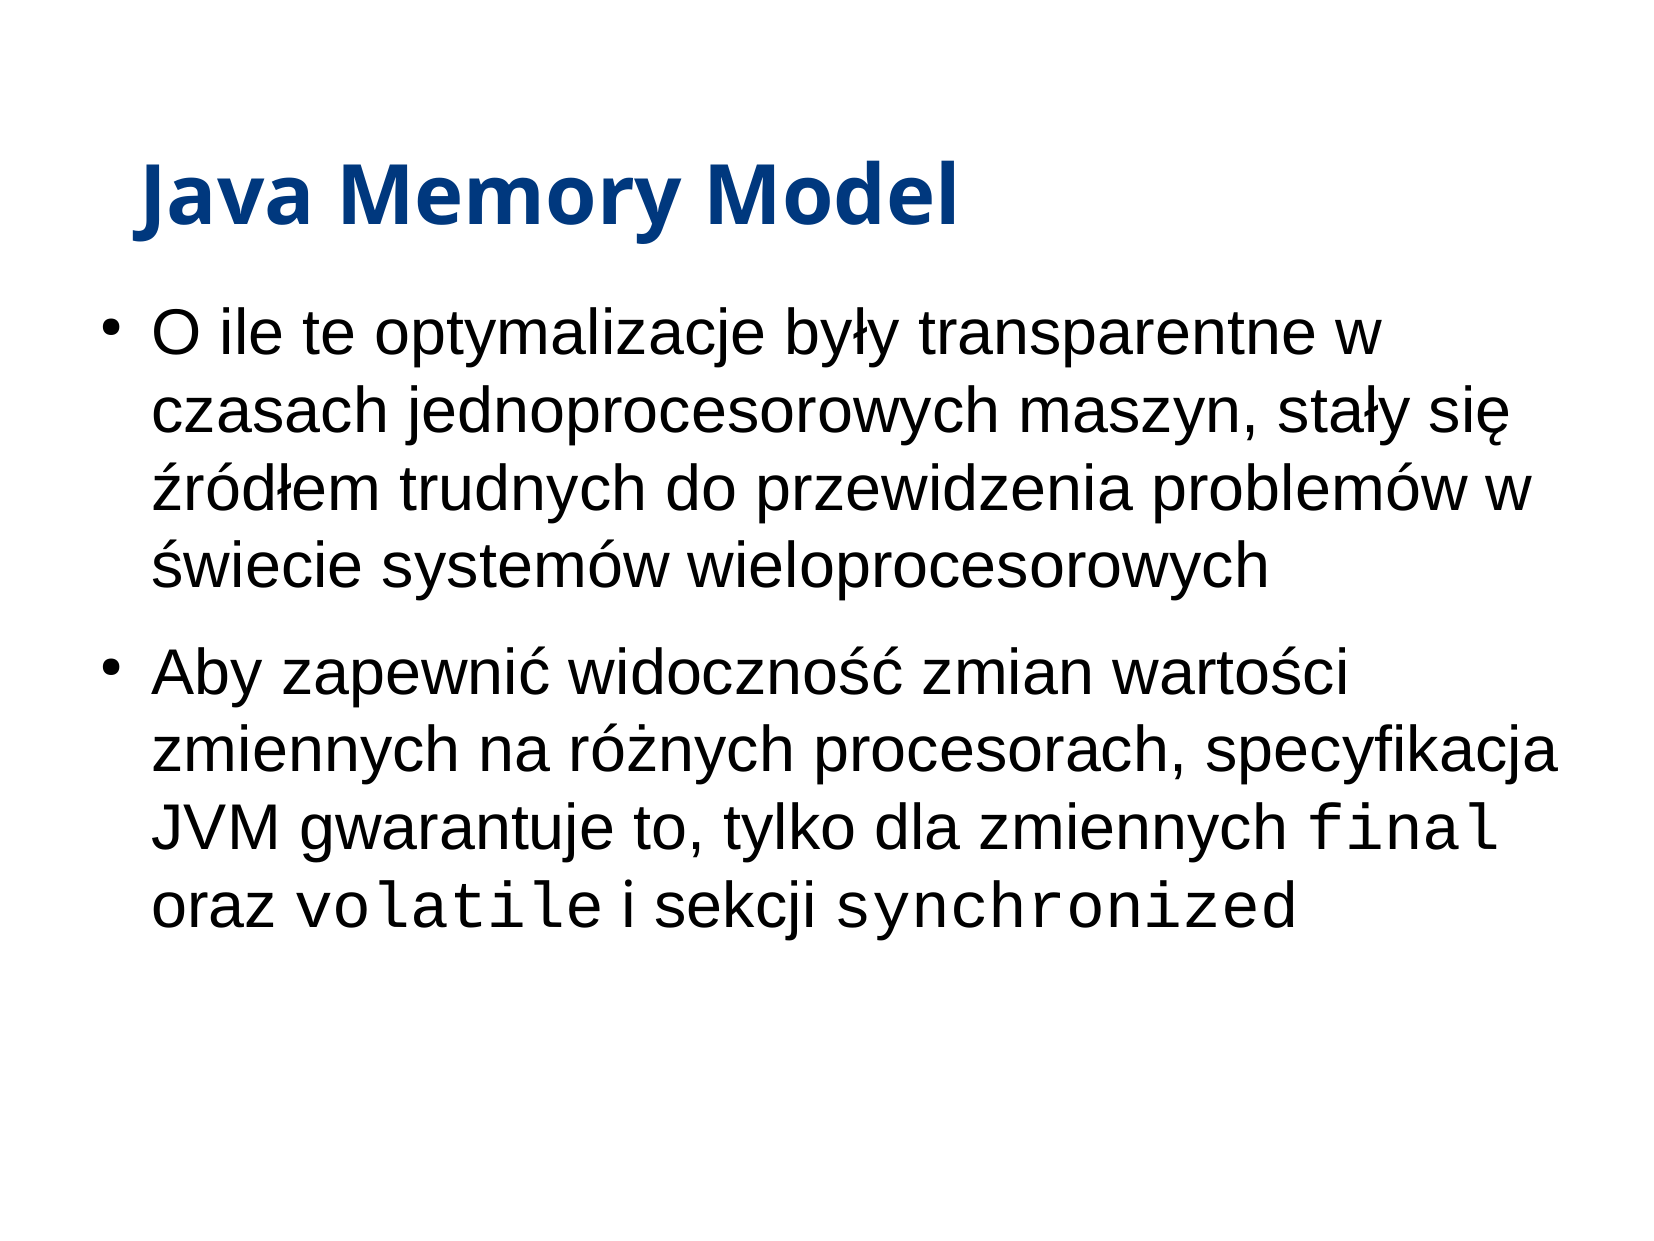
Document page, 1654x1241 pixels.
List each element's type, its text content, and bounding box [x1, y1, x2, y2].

list O ile te optymalizacje były transparentne w czasach jednoprocesorowych maszyn, stały się źródłem trudnych do przewidzenia problemów w świecie systemów wieloprocesorowych Aby zapewnić widoczność zmian wartości zmiennych na różnych procesorach, specyfikacja JVM gwarantuje to, tylko dla zmiennych final oraz volatile i sekcji synchronized [82, 290, 1571, 1010]
title Java Memory Model [82, 49, 1571, 257]
